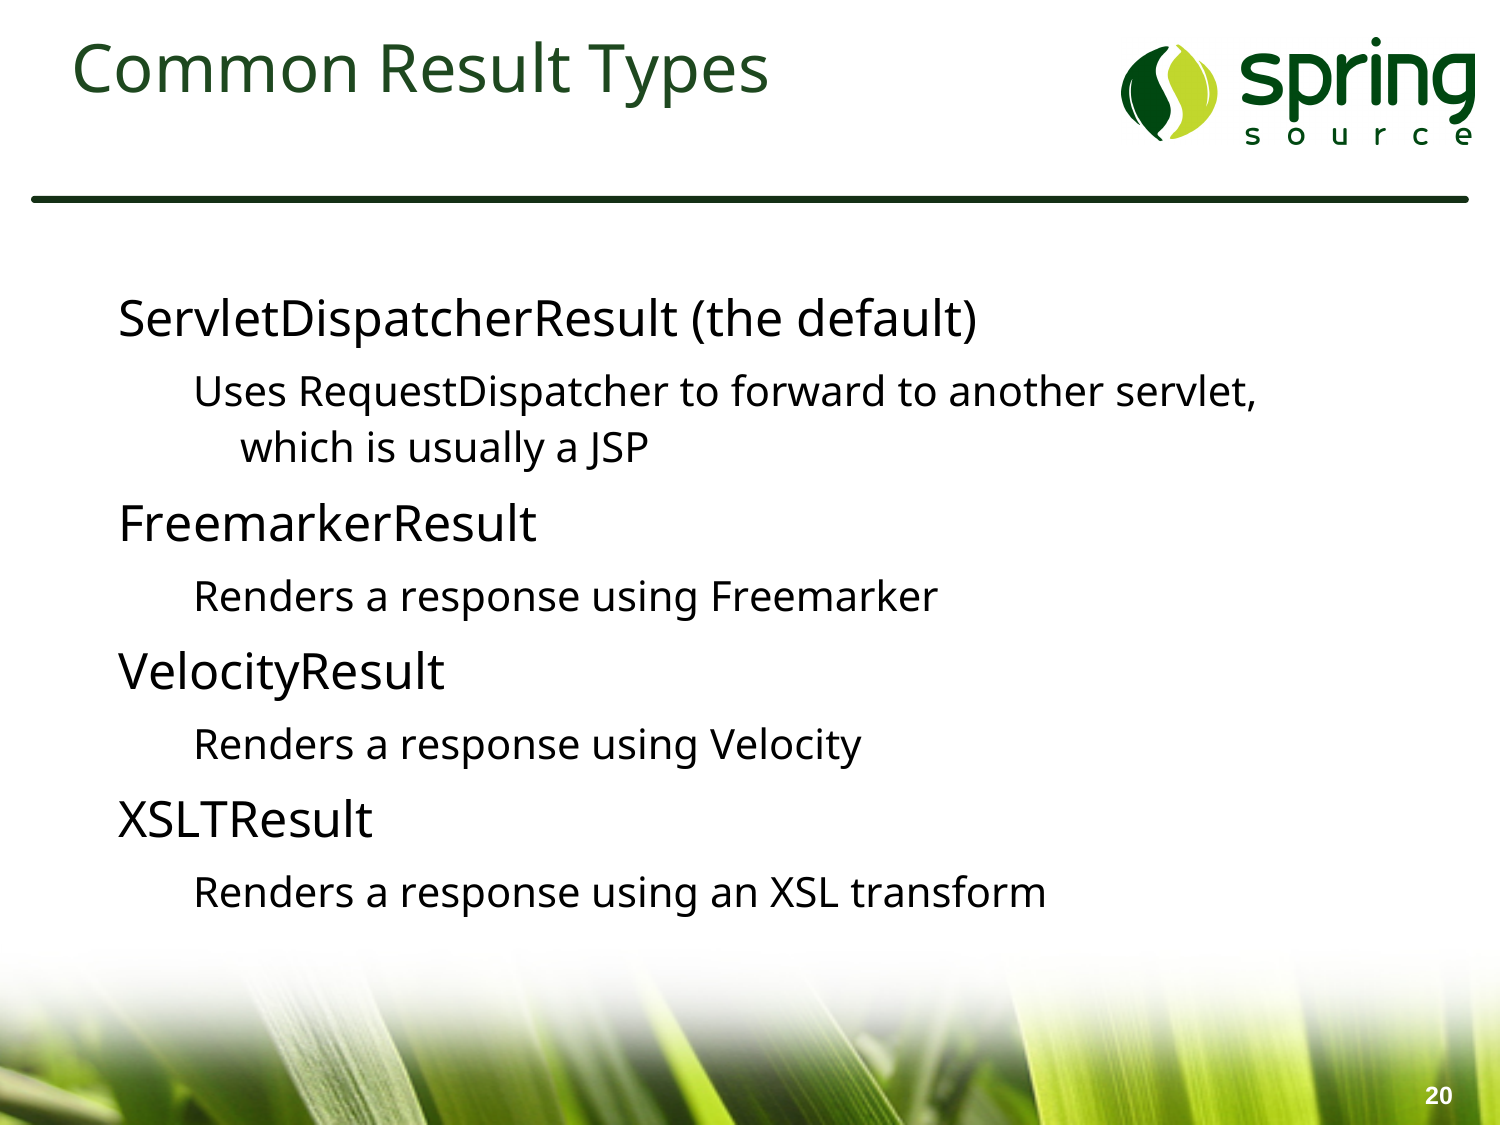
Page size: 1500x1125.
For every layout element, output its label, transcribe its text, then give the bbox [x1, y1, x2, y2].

title Common Result Types [56, 13, 1089, 176]
picture [0, 944, 1500, 1125]
list ServletDispatcherResult (the default) Uses RequestDispatcher to forward to another servlet, which is usually a JSP FreemarkerResult Renders a response using Freemarker VelocityResult Renders a response using Velocity XSLTResult Renders a response using an XSL transform [103, 275, 1394, 938]
picture [1121, 37, 1475, 145]
